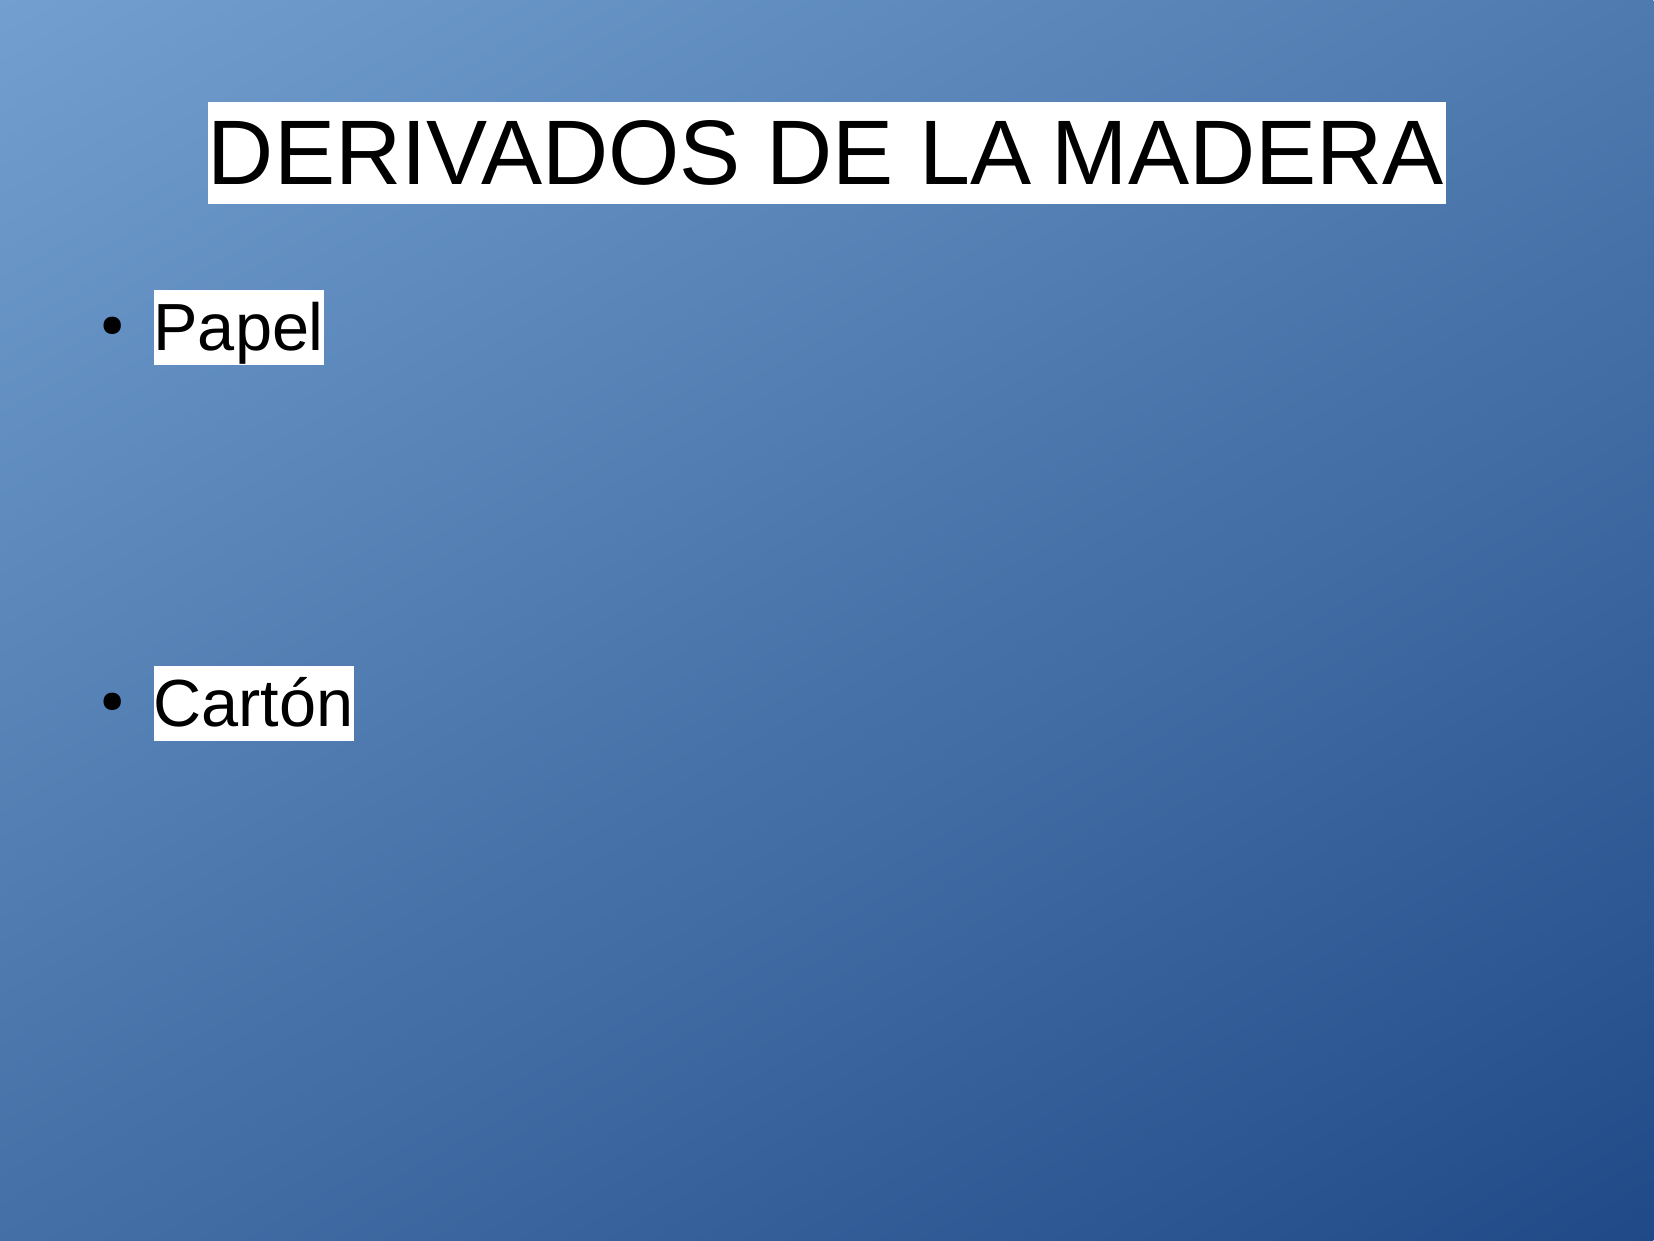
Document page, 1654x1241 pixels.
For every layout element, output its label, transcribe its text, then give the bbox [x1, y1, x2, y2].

list Cartón [82, 665, 1571, 1009]
list Papel [82, 290, 1571, 634]
title DERIVADOS DE LA MADERA [82, 49, 1571, 257]
